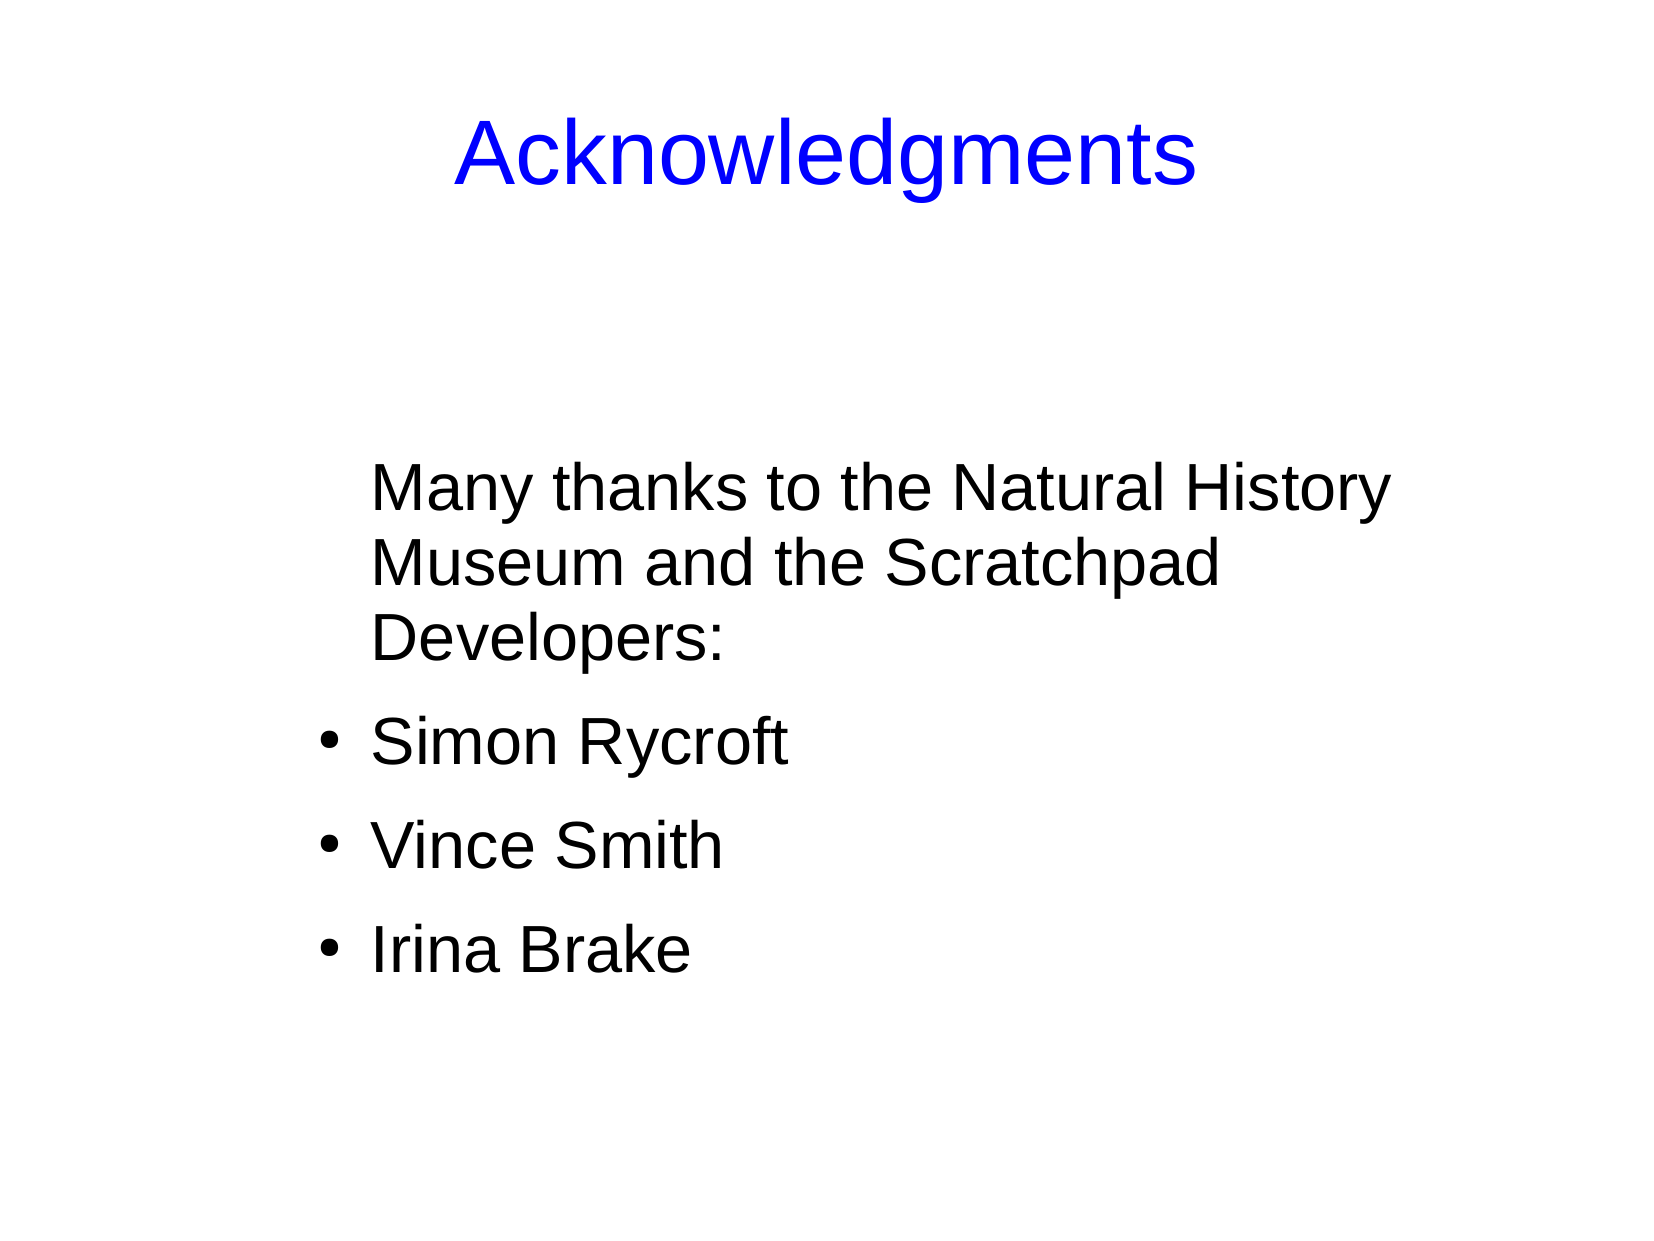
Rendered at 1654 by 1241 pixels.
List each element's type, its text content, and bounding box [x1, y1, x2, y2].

title Acknowledgments [82, 56, 1571, 250]
list Many thanks to the Natural History Museum and the Scratchpad Developers: Simon Rycroft Vince Smith Irina Brake [300, 450, 1463, 988]
